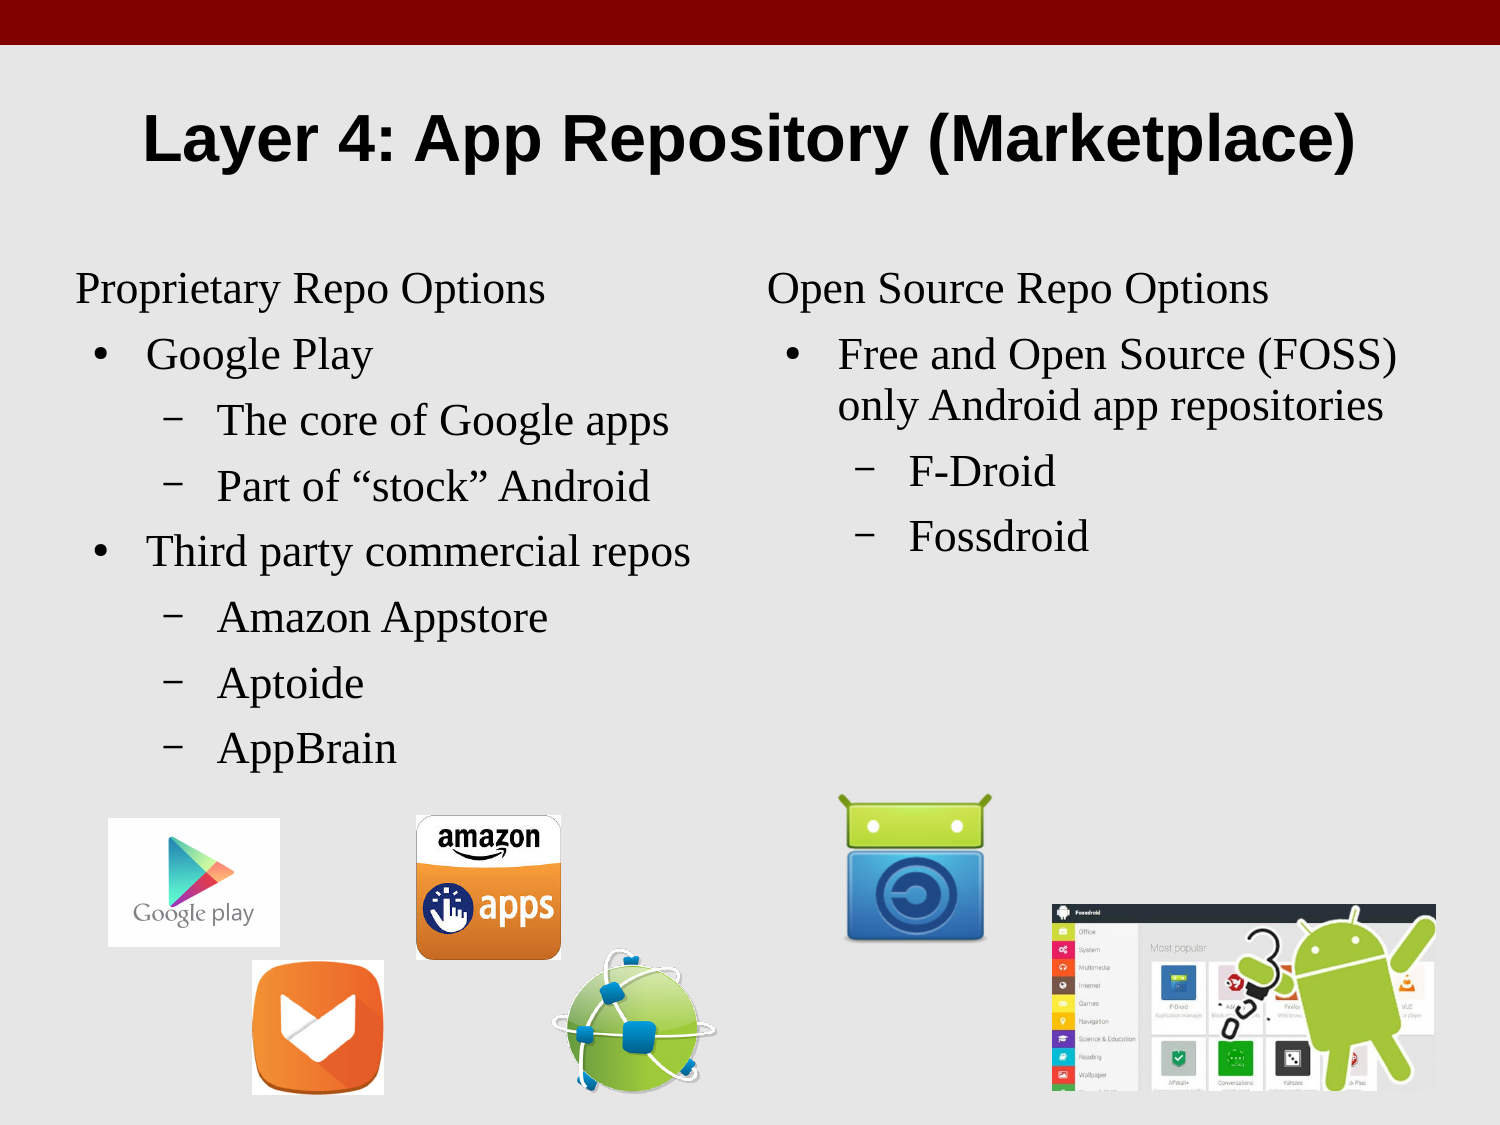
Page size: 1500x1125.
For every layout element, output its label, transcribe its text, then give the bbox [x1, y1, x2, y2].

list Open Source Repo Options Free and Open Source (FOSS) only Android app repositories F-Droid Fossdroid [766, 263, 1426, 656]
picture [1052, 904, 1436, 1092]
list Proprietary Repo Options Google Play The core of Google apps Part of “stock” Android Third party commercial repos Amazon Appstore Aptoide AppBrain [75, 263, 734, 833]
picture [108, 818, 280, 947]
picture [416, 815, 719, 1109]
title Layer 4: App Repository (Marketplace) [75, 44, 1426, 233]
picture [837, 793, 993, 949]
picture [252, 960, 384, 1095]
